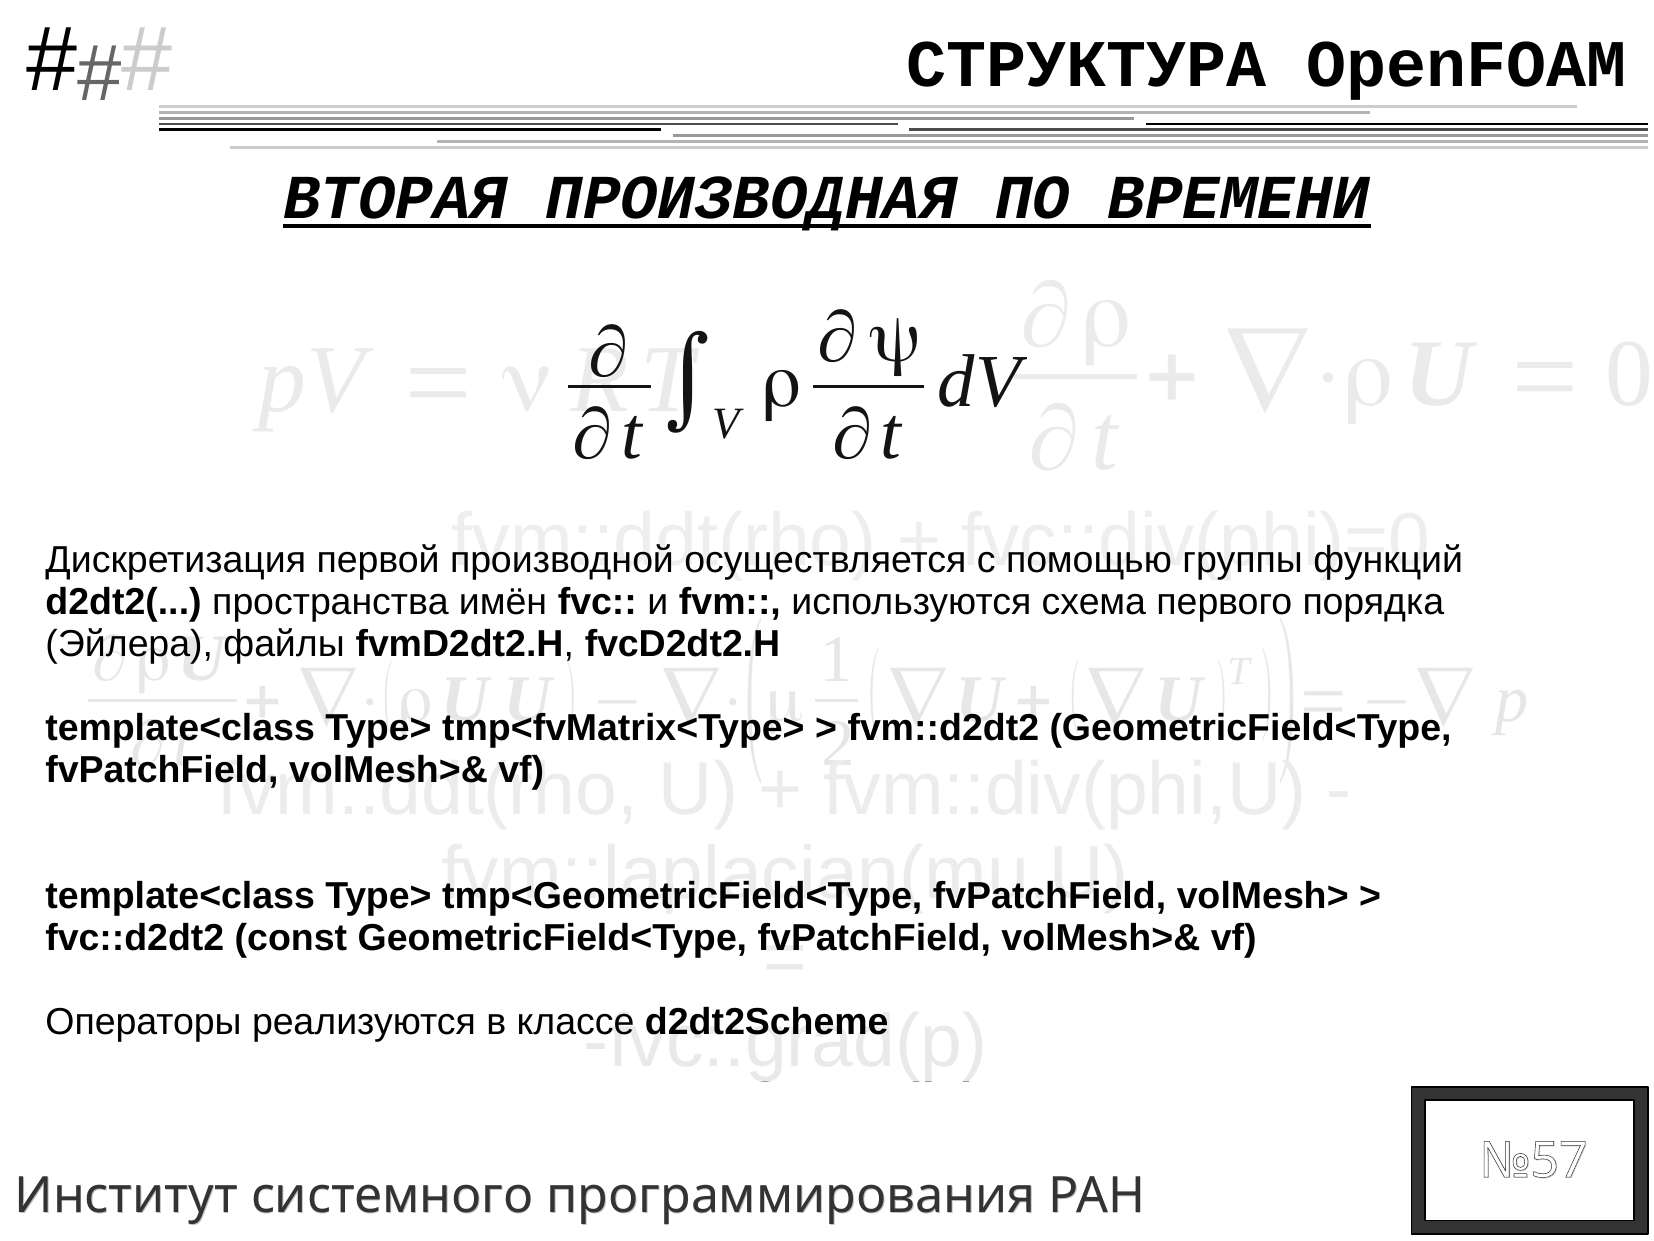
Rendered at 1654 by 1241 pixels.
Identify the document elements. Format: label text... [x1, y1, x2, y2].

text_box Дискретизация первой производной осуществляется с помощью группы функций d2dt2(...) пространства имён fvc:: и fvm::, используются схема первого порядка (Эйлера), файлы fvmD2dt2.H, fvcD2dt2.H template<class Type> tmp<fvMatrix<Type> > fvm::d2dt2 (GeometricField<Type, fvPatchField, volMesh>& vf) template<class Type> tmp<GeometricField<Type, fvPatchField, volMesh> > fvc::d2dt2 (const GeometricField<Type, fvPatchField, volMesh>& vf) Операторы реализуются в классе d2dt2Scheme [30, 530, 1634, 1050]
chart [558, 295, 1027, 475]
title ВТОРАЯ ПРОИЗВОДНАЯ ПО ВРЕМЕНИ [0, 147, 1654, 257]
